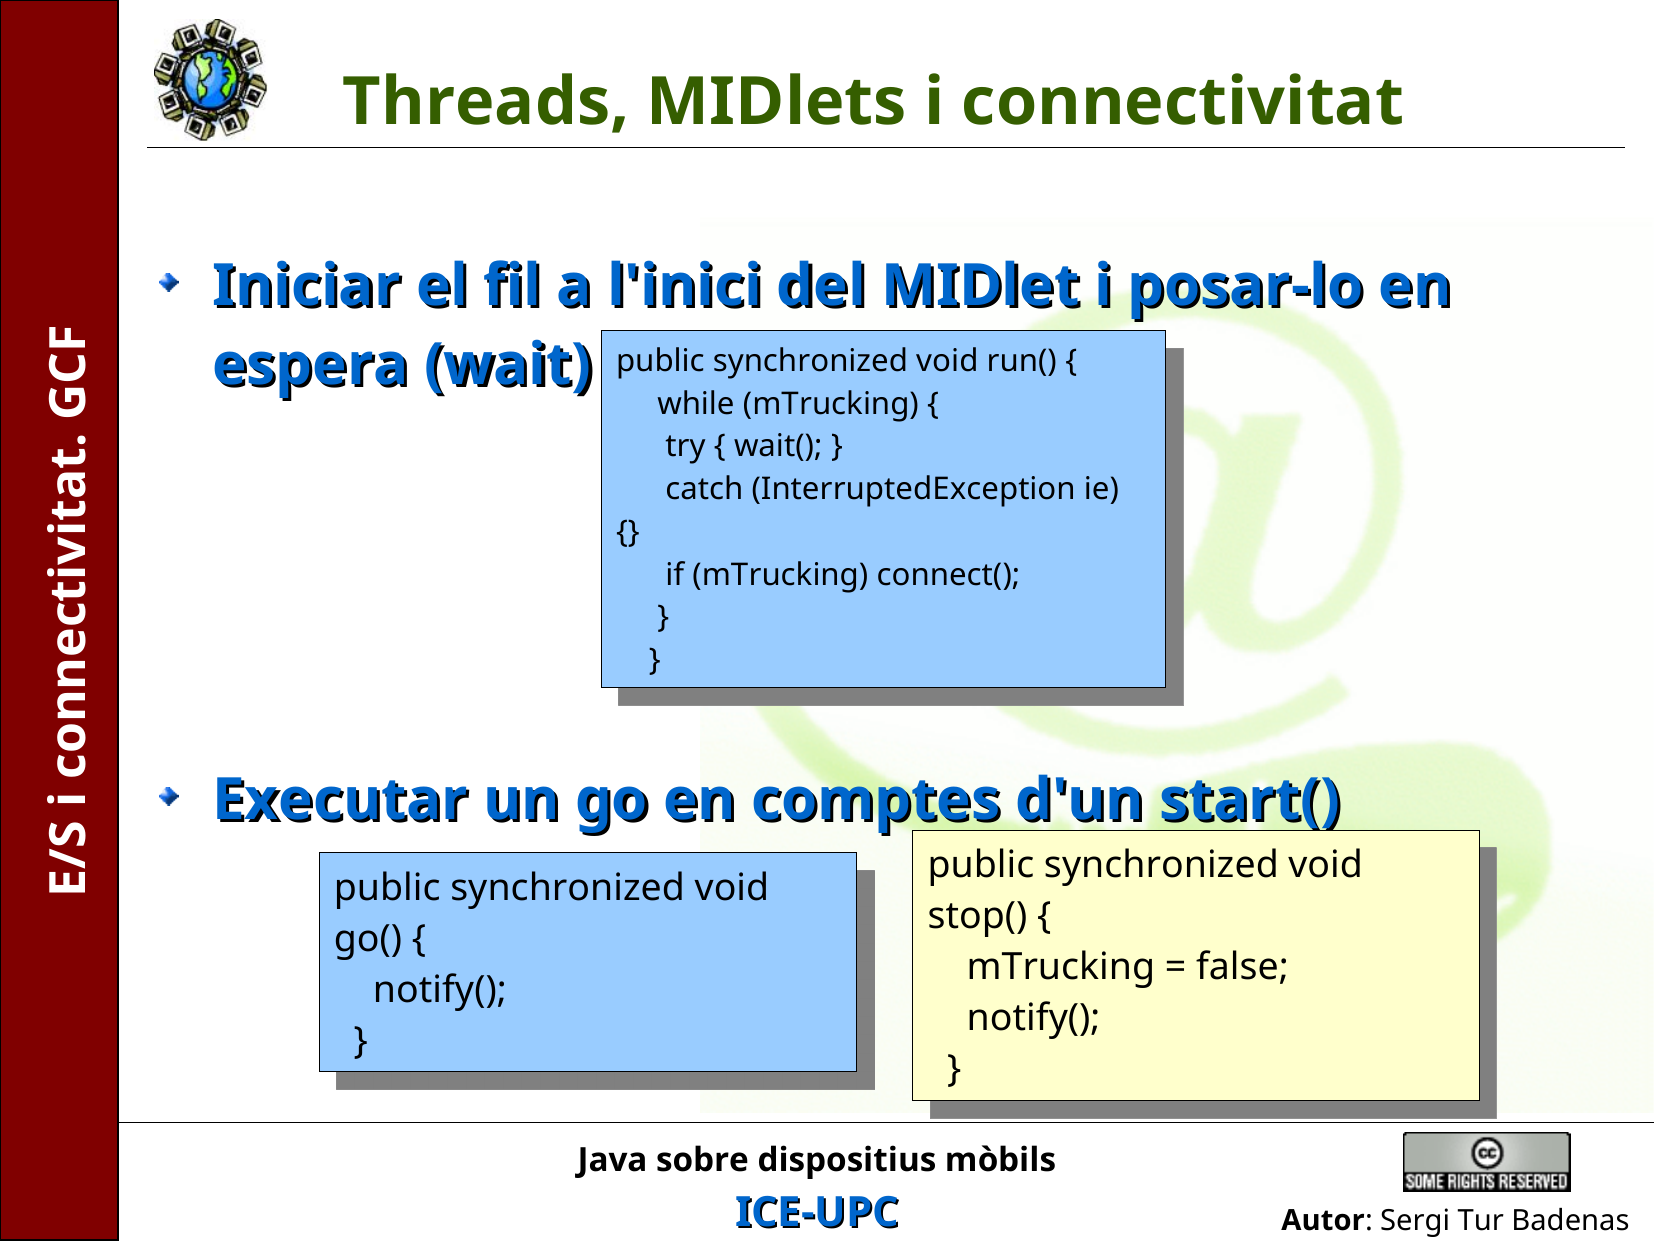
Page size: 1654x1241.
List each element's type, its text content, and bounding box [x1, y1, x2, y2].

list Iniciar el fil a l'inici del MIDlet i posar-lo en espera (wait) Executar un go en comptes d'un start() [141, 242, 1630, 1078]
title Threads, MIDlets i connectivitat [129, 56, 1619, 141]
picture [700, 1078, 930, 1113]
picture [154, 19, 268, 56]
text_box public synchronized void run() { while (mTrucking) { try { wait(); } catch (InterruptedException ie) {} if (mTrucking) connect(); } } [601, 330, 1166, 617]
text_box public synchronized void stop() { mTrucking = false; notify(); } [912, 830, 1480, 1026]
picture [700, 217, 1654, 1113]
picture [1403, 1132, 1571, 1192]
text_box public synchronized void go() { notify(); } [319, 852, 857, 1003]
